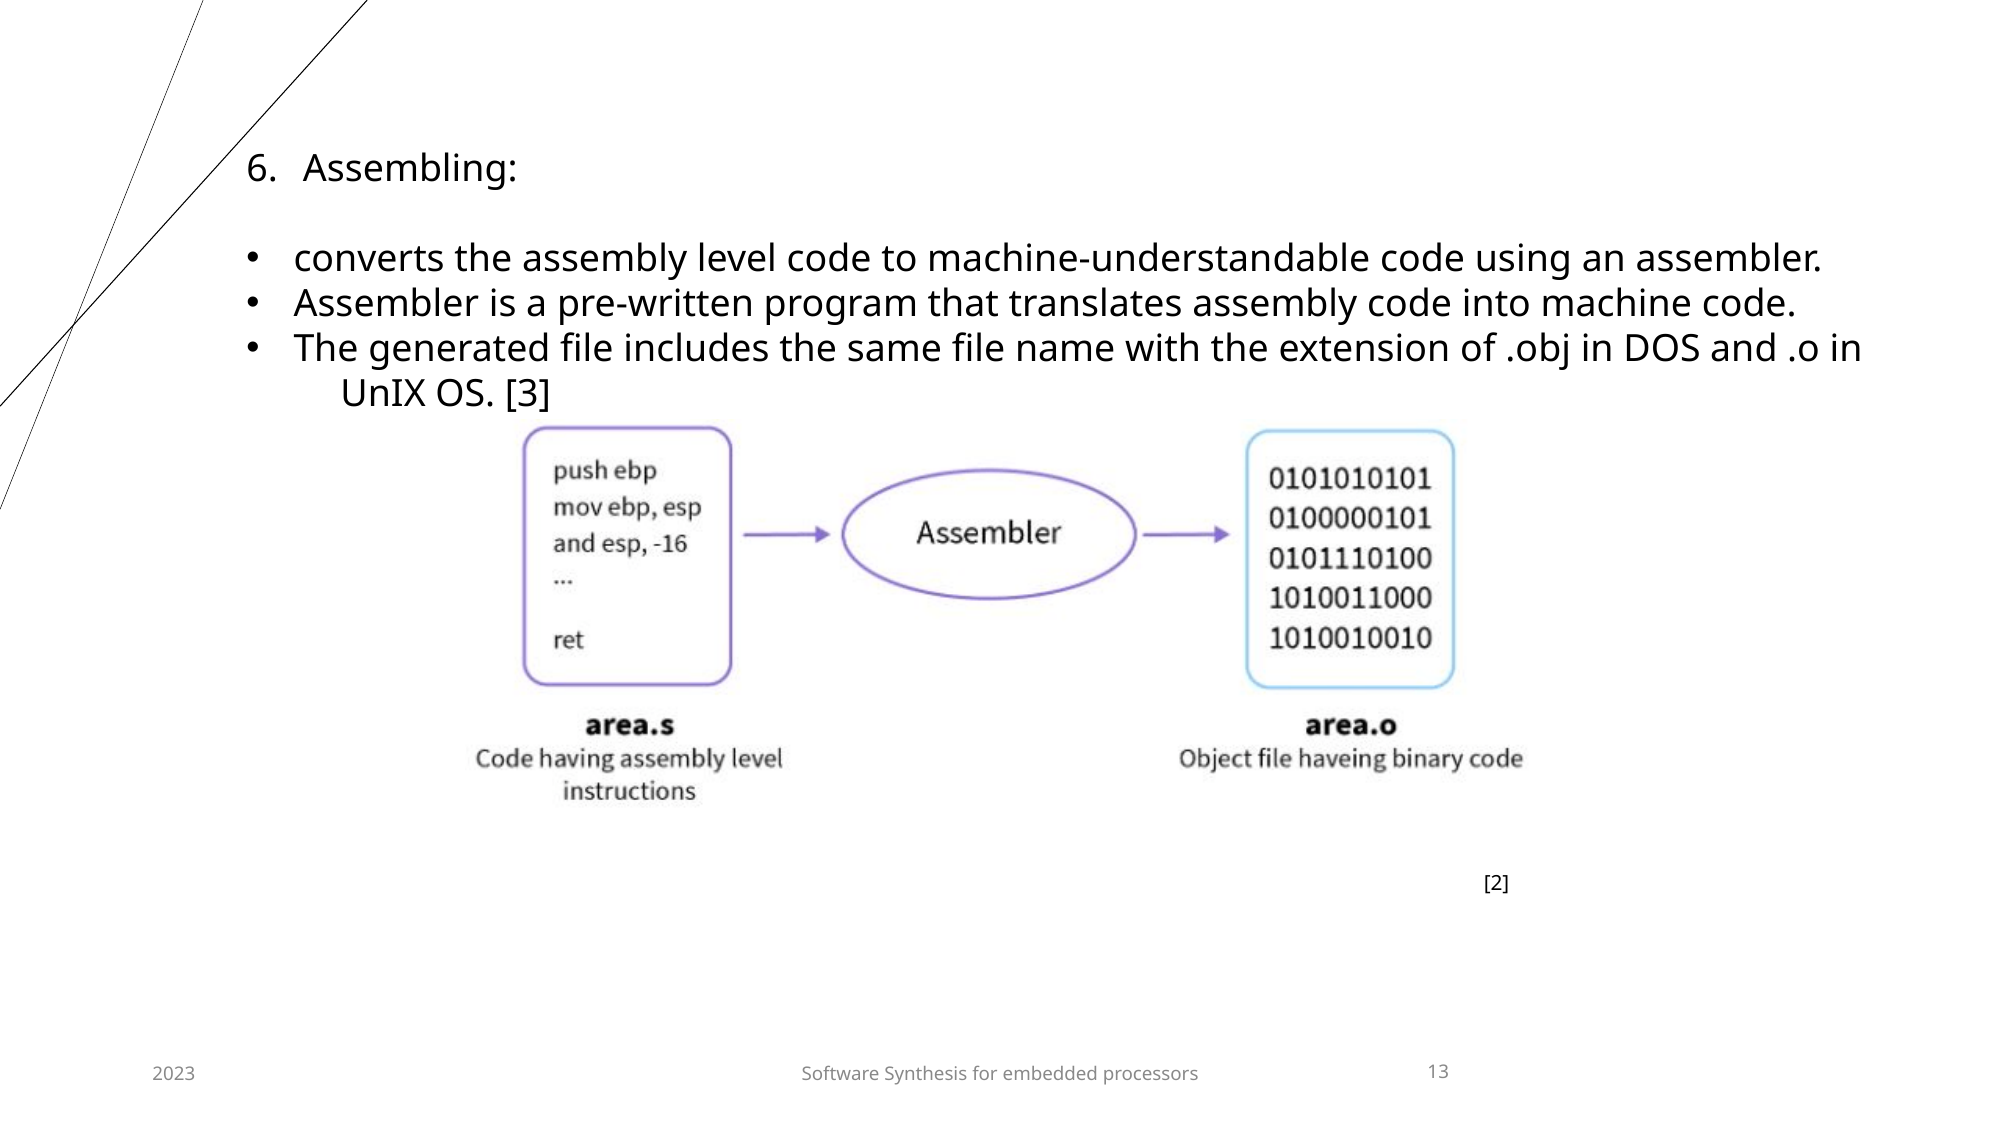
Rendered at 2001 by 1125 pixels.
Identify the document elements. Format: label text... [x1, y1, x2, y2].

text_box Assembling: converts the assembly level code to machine-understandable code using an assembler. Assembler is a pre-written program that translates assembly code into machine code. The generated file includes the same file name with the extension of .obj in DOS and .o in UnIX OS. [3] [231, 136, 1902, 425]
text_box [2] [1469, 861, 1535, 903]
text_box Software Synthesis for embedded processors [662, 1042, 1338, 1103]
text_box [1412, 1042, 1863, 1103]
picture [465, 419, 1535, 822]
text_box 2023 [137, 1042, 588, 1103]
